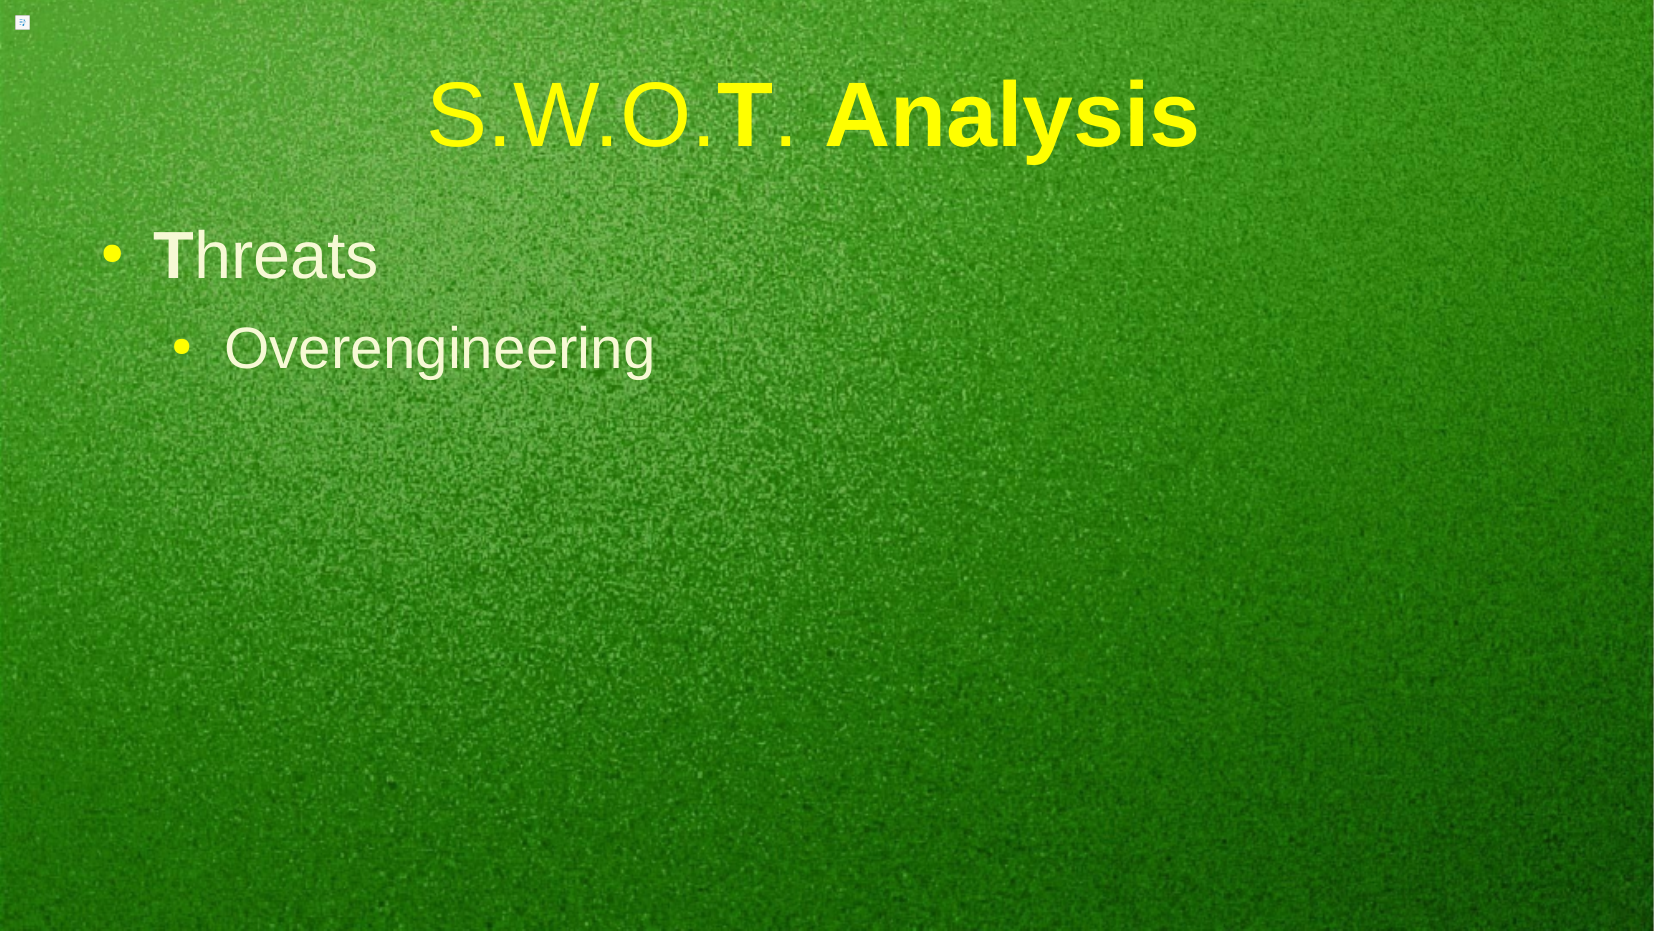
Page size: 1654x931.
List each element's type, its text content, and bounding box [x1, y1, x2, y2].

picture [0, 0, 1654, 931]
title S.W.O.T. Analysis [82, 37, 1571, 193]
list Threats Overengineering [82, 217, 1571, 758]
text_box [15, 15, 31, 31]
